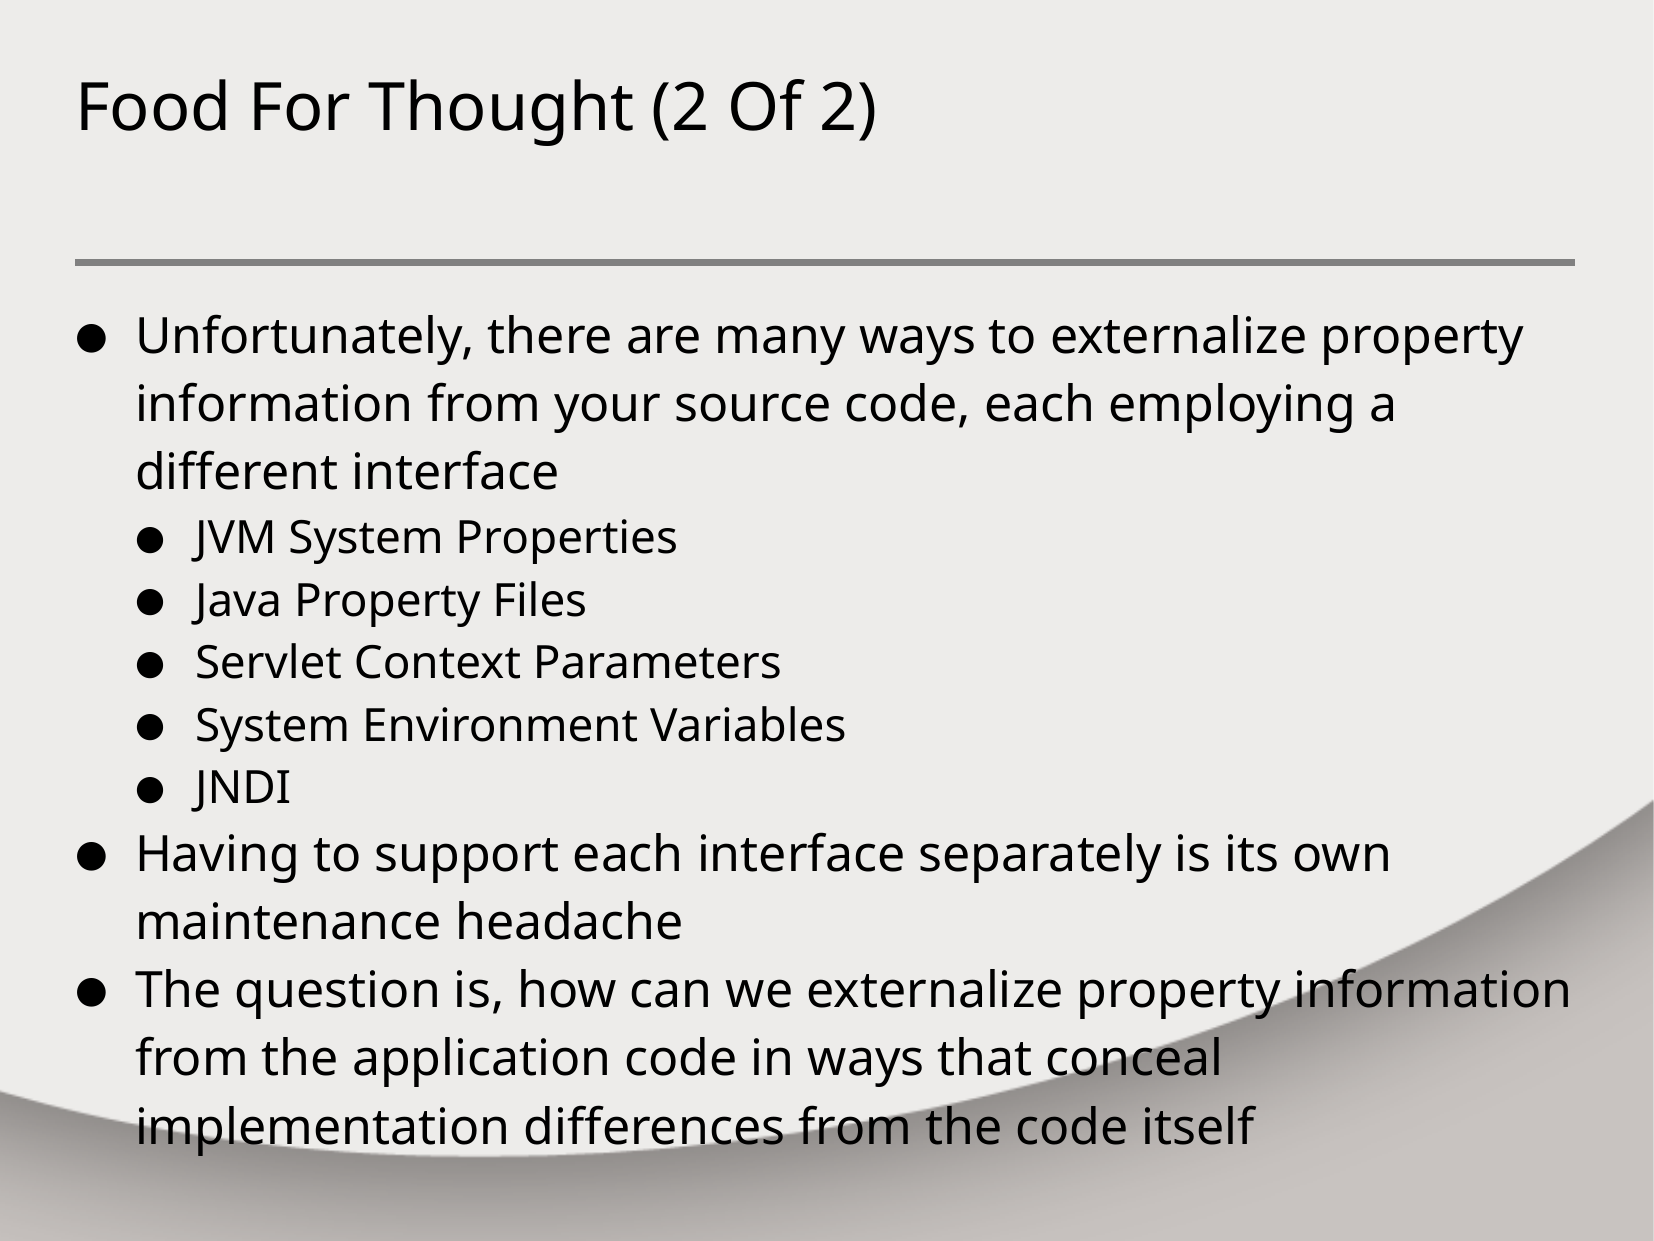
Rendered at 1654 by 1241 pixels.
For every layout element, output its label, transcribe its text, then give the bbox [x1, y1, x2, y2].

picture [0, 0, 1654, 1241]
title Food For Thought (2 Of 2) [75, 75, 1576, 226]
list Unfortunately, there are many ways to externalize property information from your source code, each employing a different interface JVM System Properties Java Property Files Servlet Context Parameters System Environment Variables JNDI Having to support each interface separately is its own maintenance headache The question is, how can we externalize property information from the application code in ways that conceal implementation differences from the code itself [75, 300, 1576, 1163]
